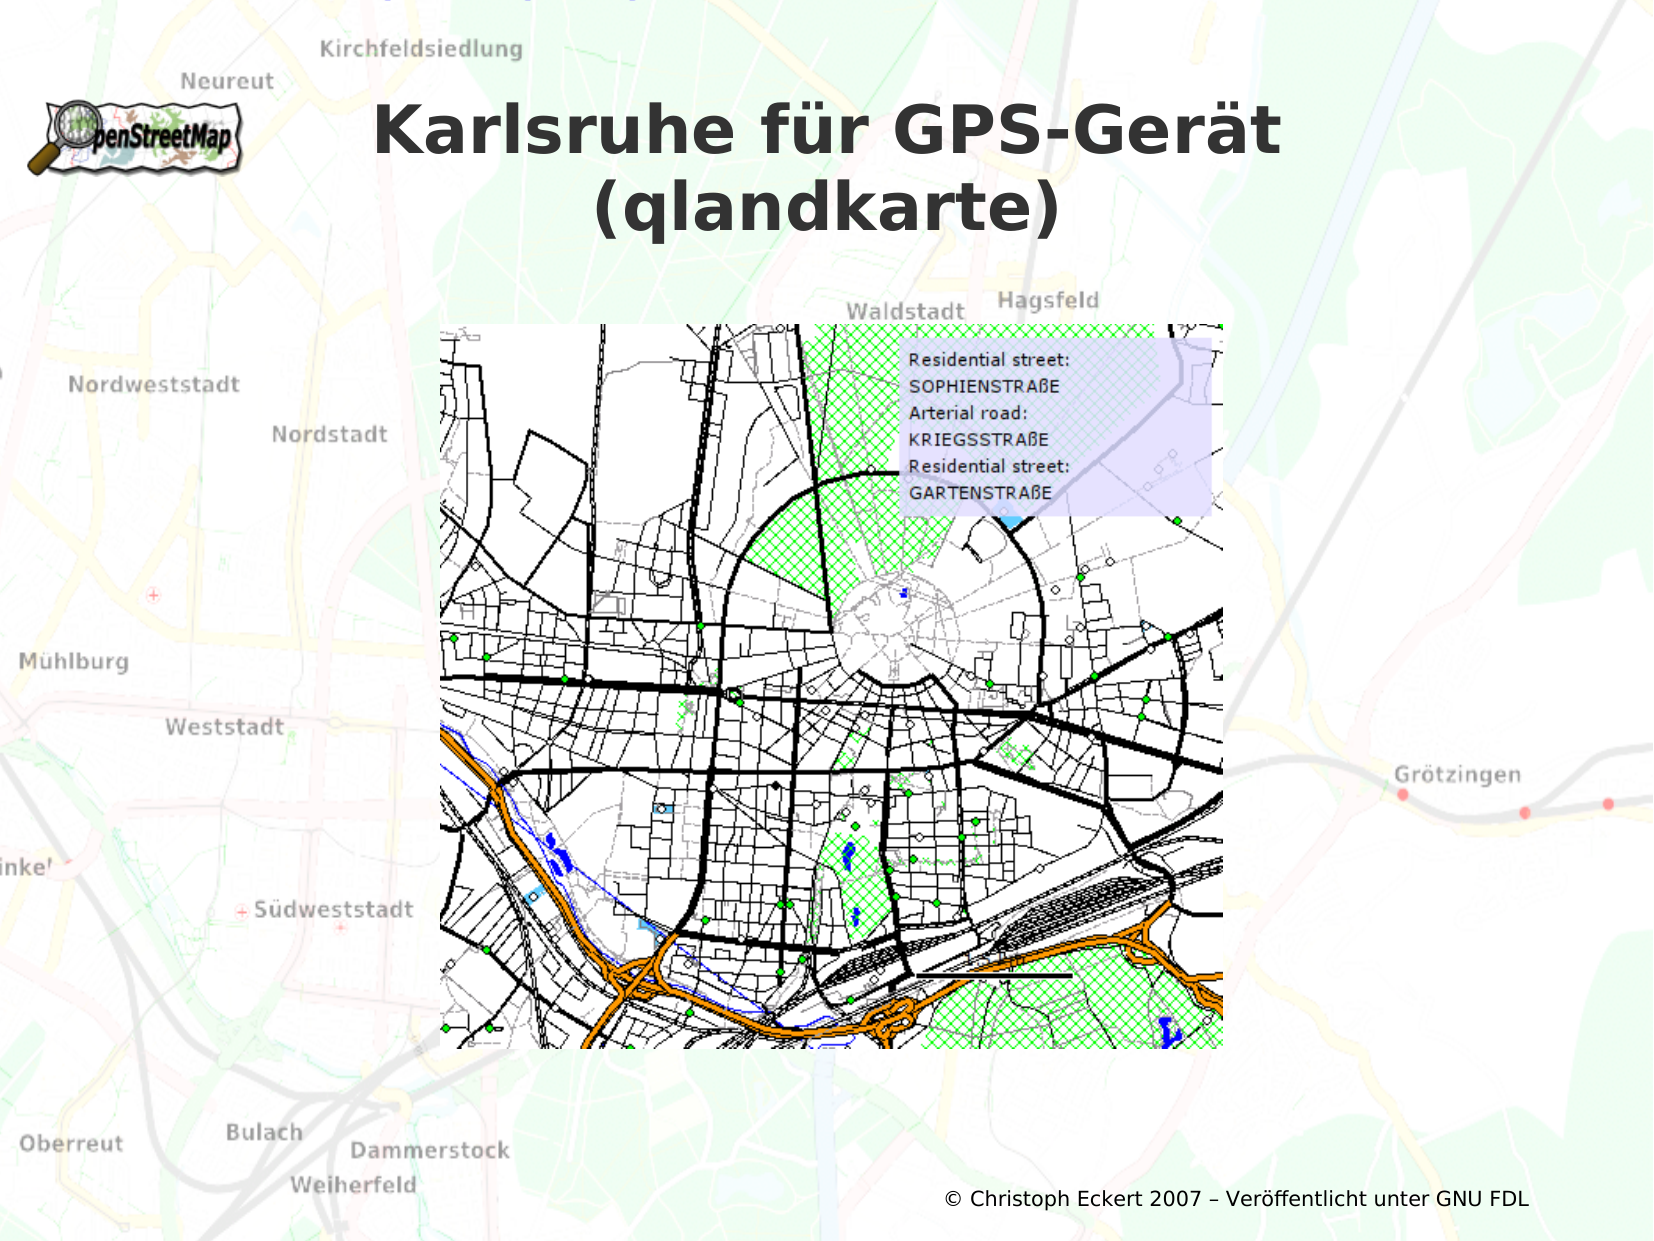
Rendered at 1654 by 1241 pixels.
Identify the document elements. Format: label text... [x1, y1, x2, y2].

title Karlsruhe für GPS-Gerät (qlandkarte) [121, 91, 1534, 299]
picture [0, 0, 1653, 1241]
